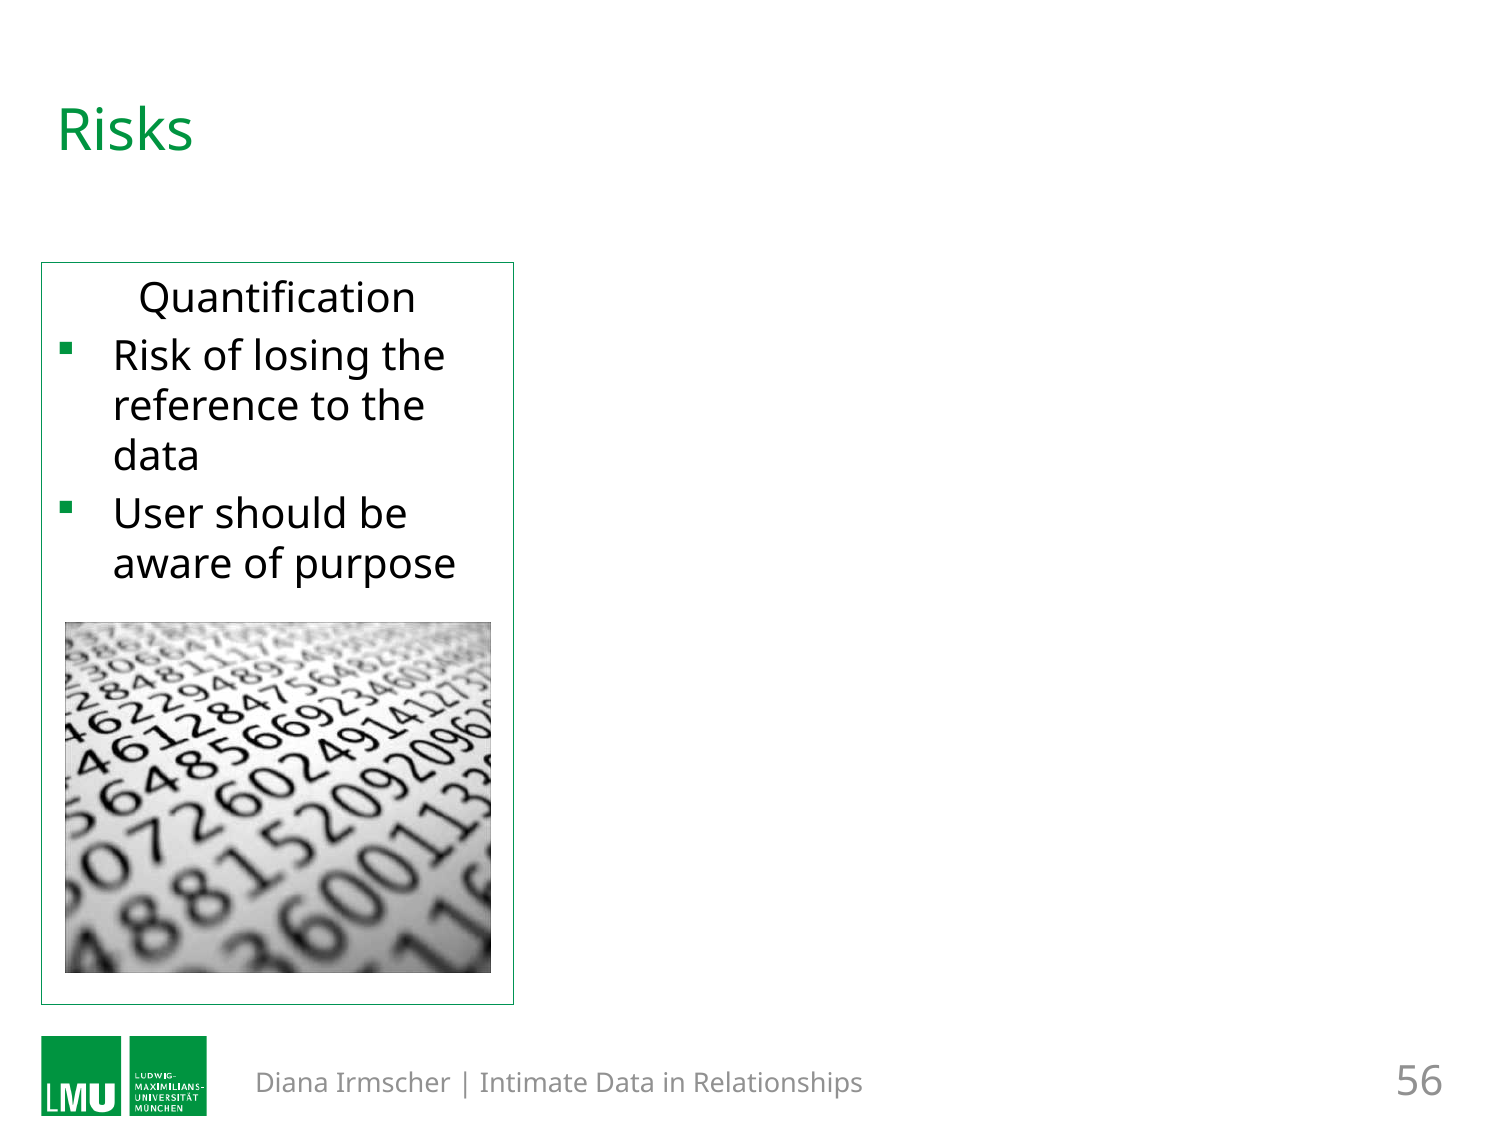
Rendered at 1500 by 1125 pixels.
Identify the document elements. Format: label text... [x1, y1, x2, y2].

footer Diana Irmscher | Intimate Data in Relationships [240, 1046, 963, 1117]
picture [65, 622, 491, 973]
list Quantification Risk of losing the reference to the data User should be aware of purpose [41, 262, 514, 1005]
slide_number <number> [1014, 1046, 1459, 1117]
title Risks [41, 37, 1459, 217]
